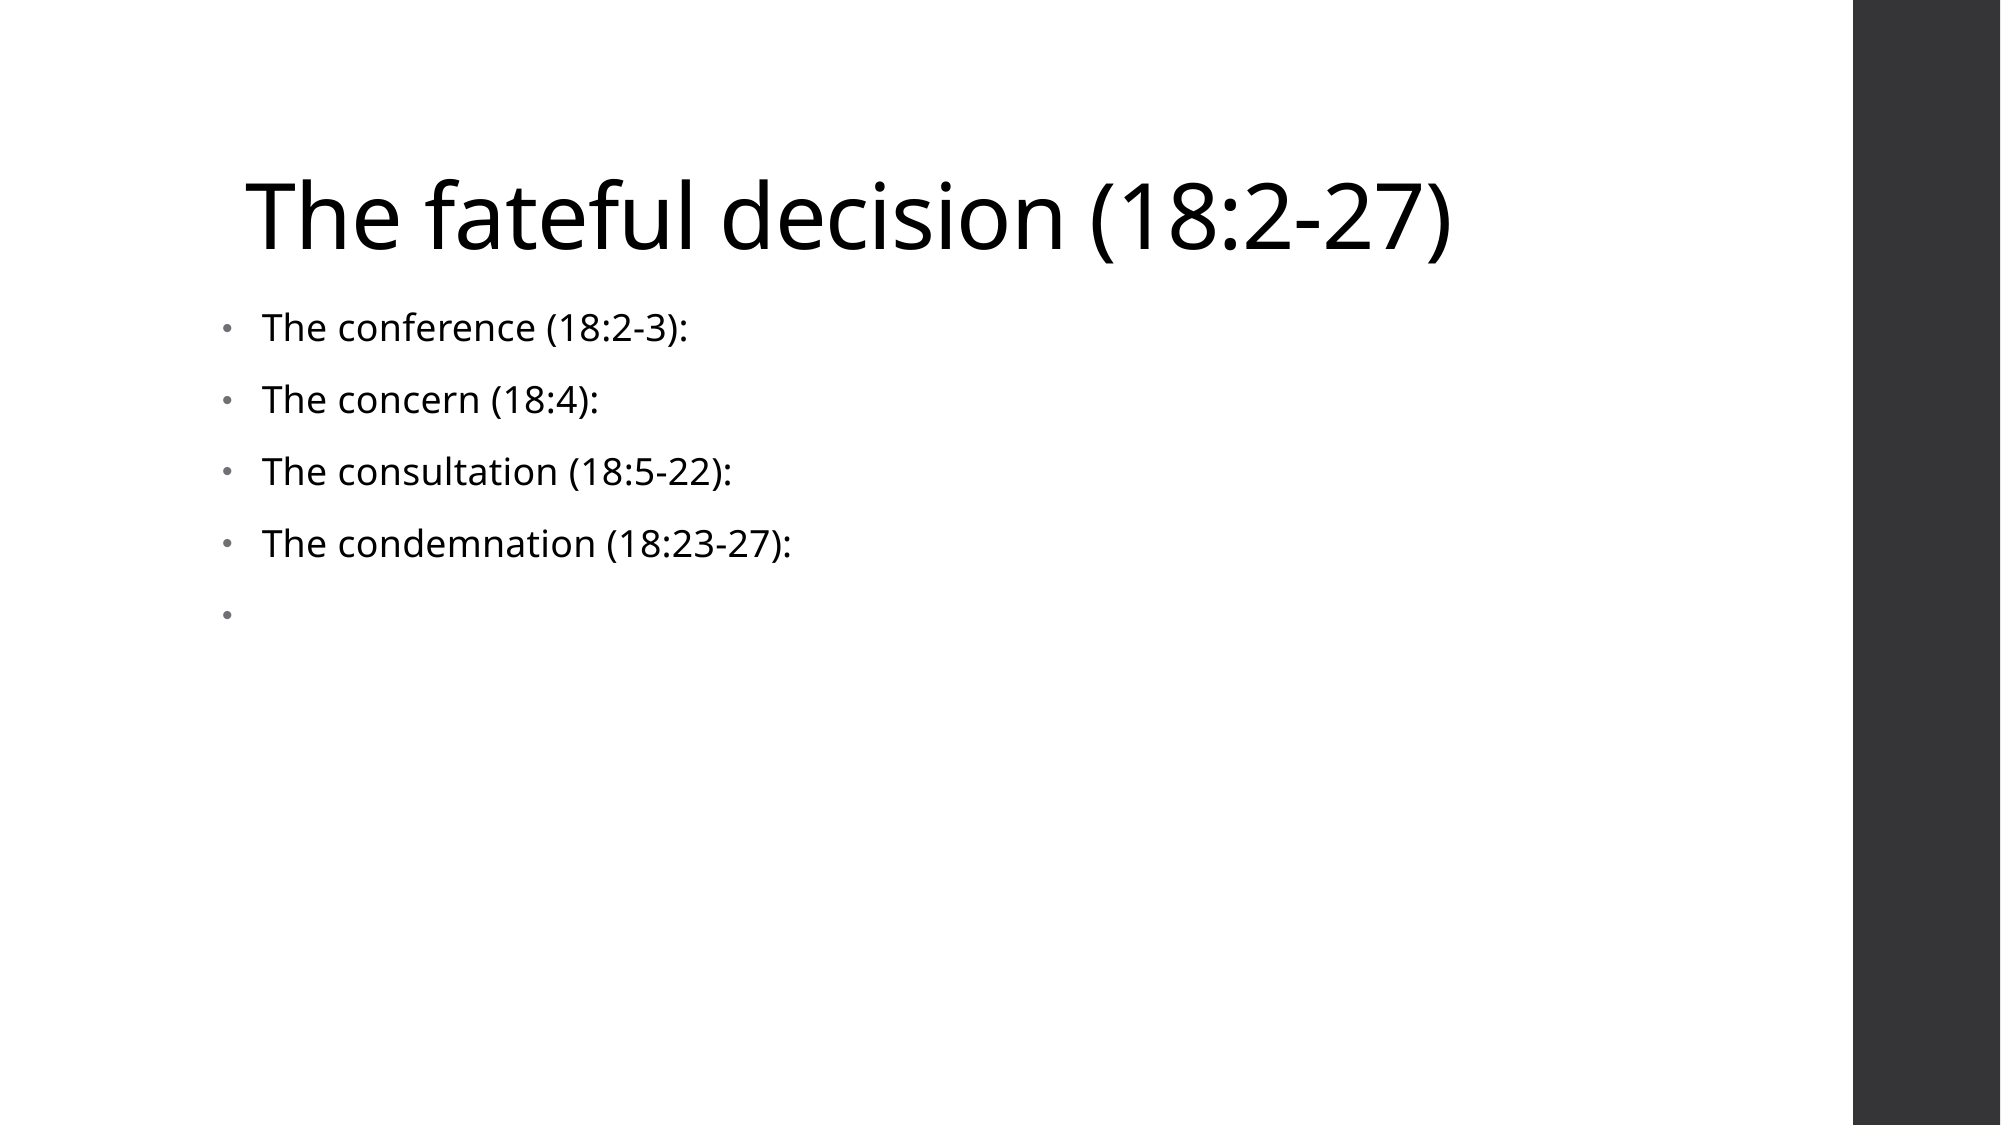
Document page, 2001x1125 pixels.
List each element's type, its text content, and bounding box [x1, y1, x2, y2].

title The fateful decision (18:2-27) [206, 60, 1797, 278]
list The conference (18:2-3): The concern (18:4): The consultation (18:5-22): The condemnation (18:23-27): [206, 299, 1617, 1014]
